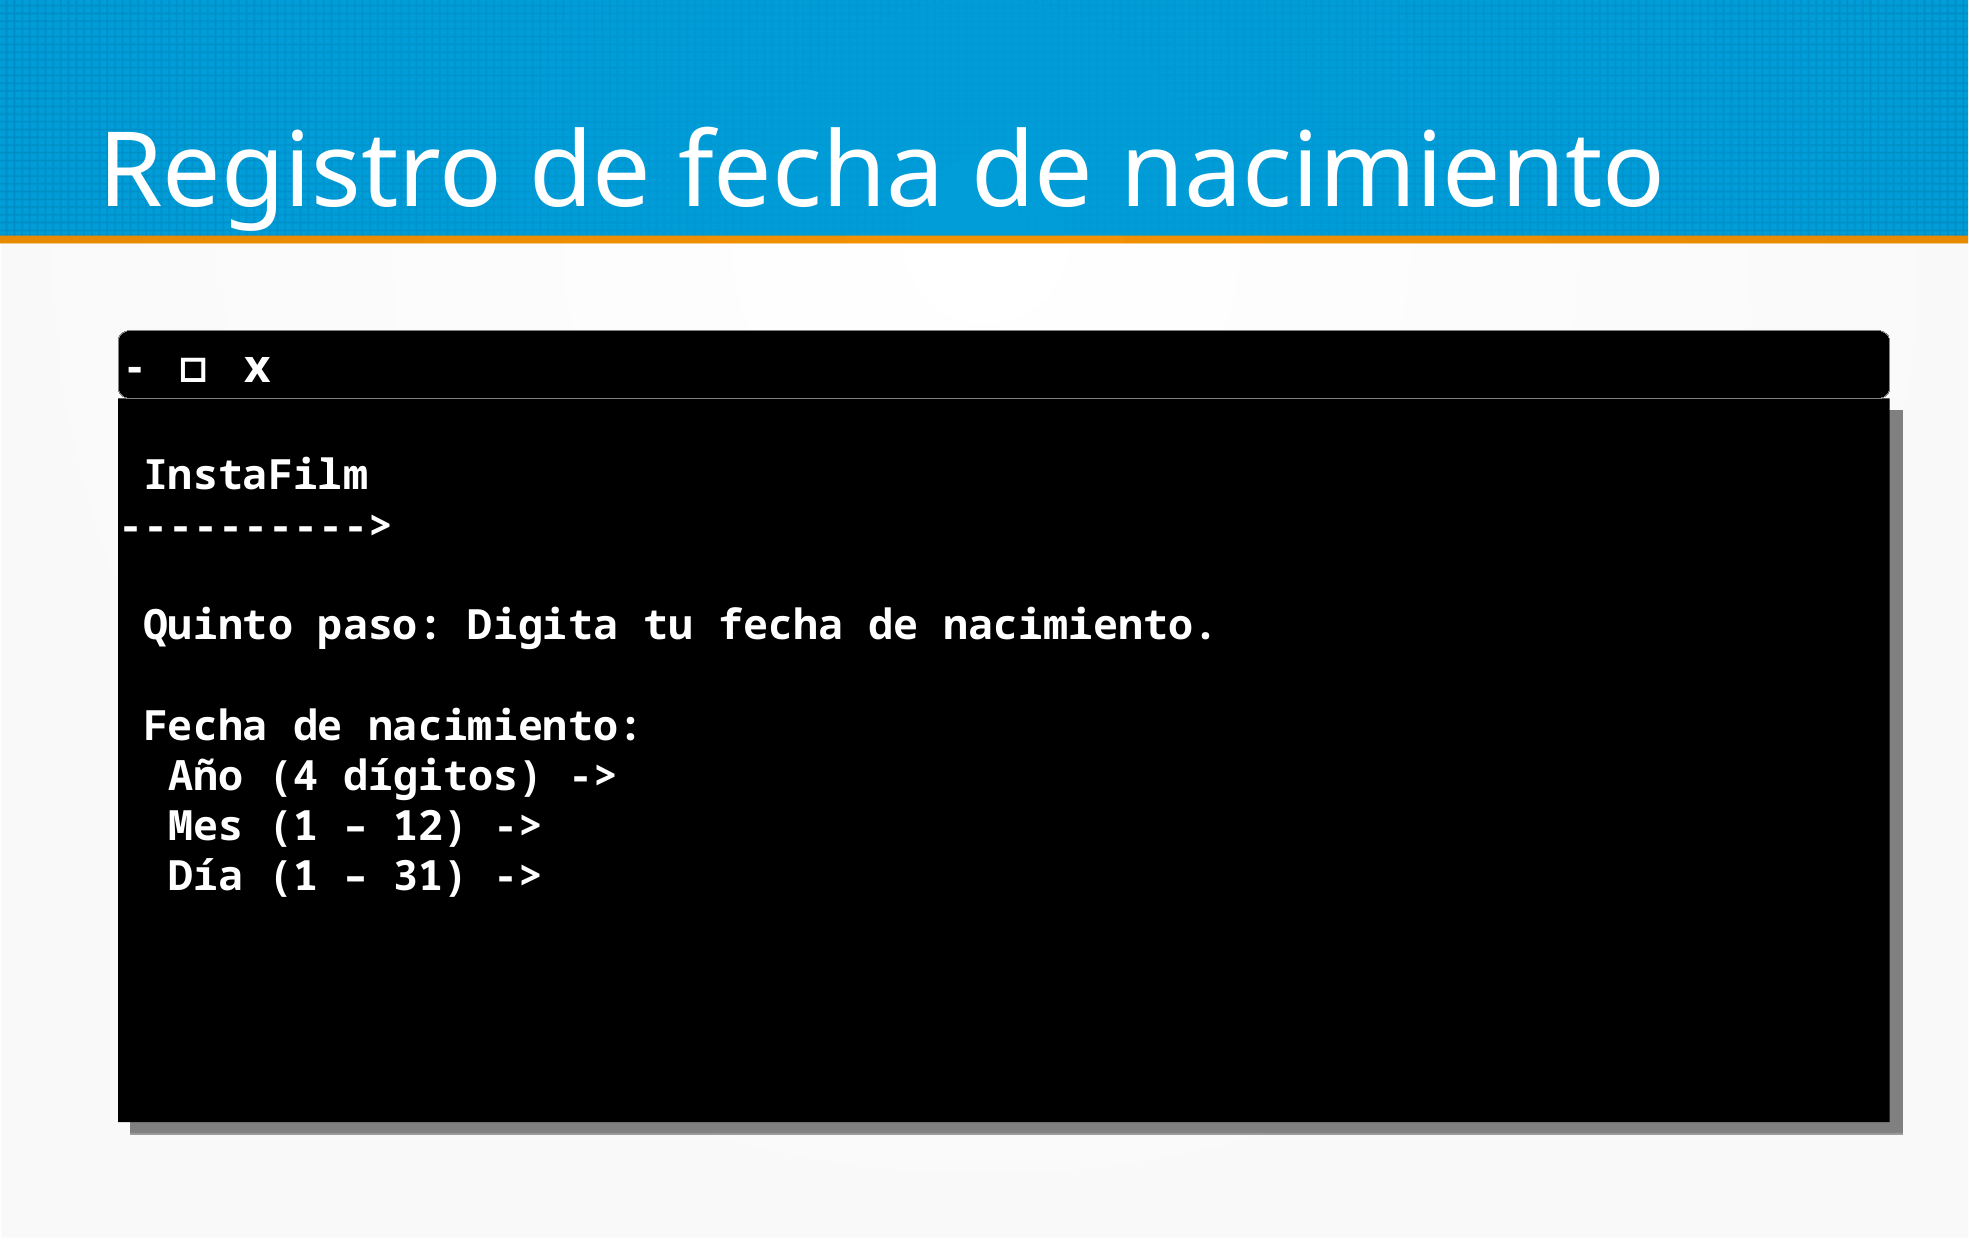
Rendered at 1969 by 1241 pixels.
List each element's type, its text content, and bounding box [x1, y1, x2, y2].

text_box InstaFilm ----------> Quinto paso: Digita tu fecha de nacimiento. Fecha de nacimiento: Año (4 dígitos) -> Mes (1 – 12) -> Día (1 – 31) -> [118, 398, 1890, 1123]
text_box - □ x [118, 330, 1890, 399]
title Registro de fecha de nacimiento [98, 19, 1870, 227]
